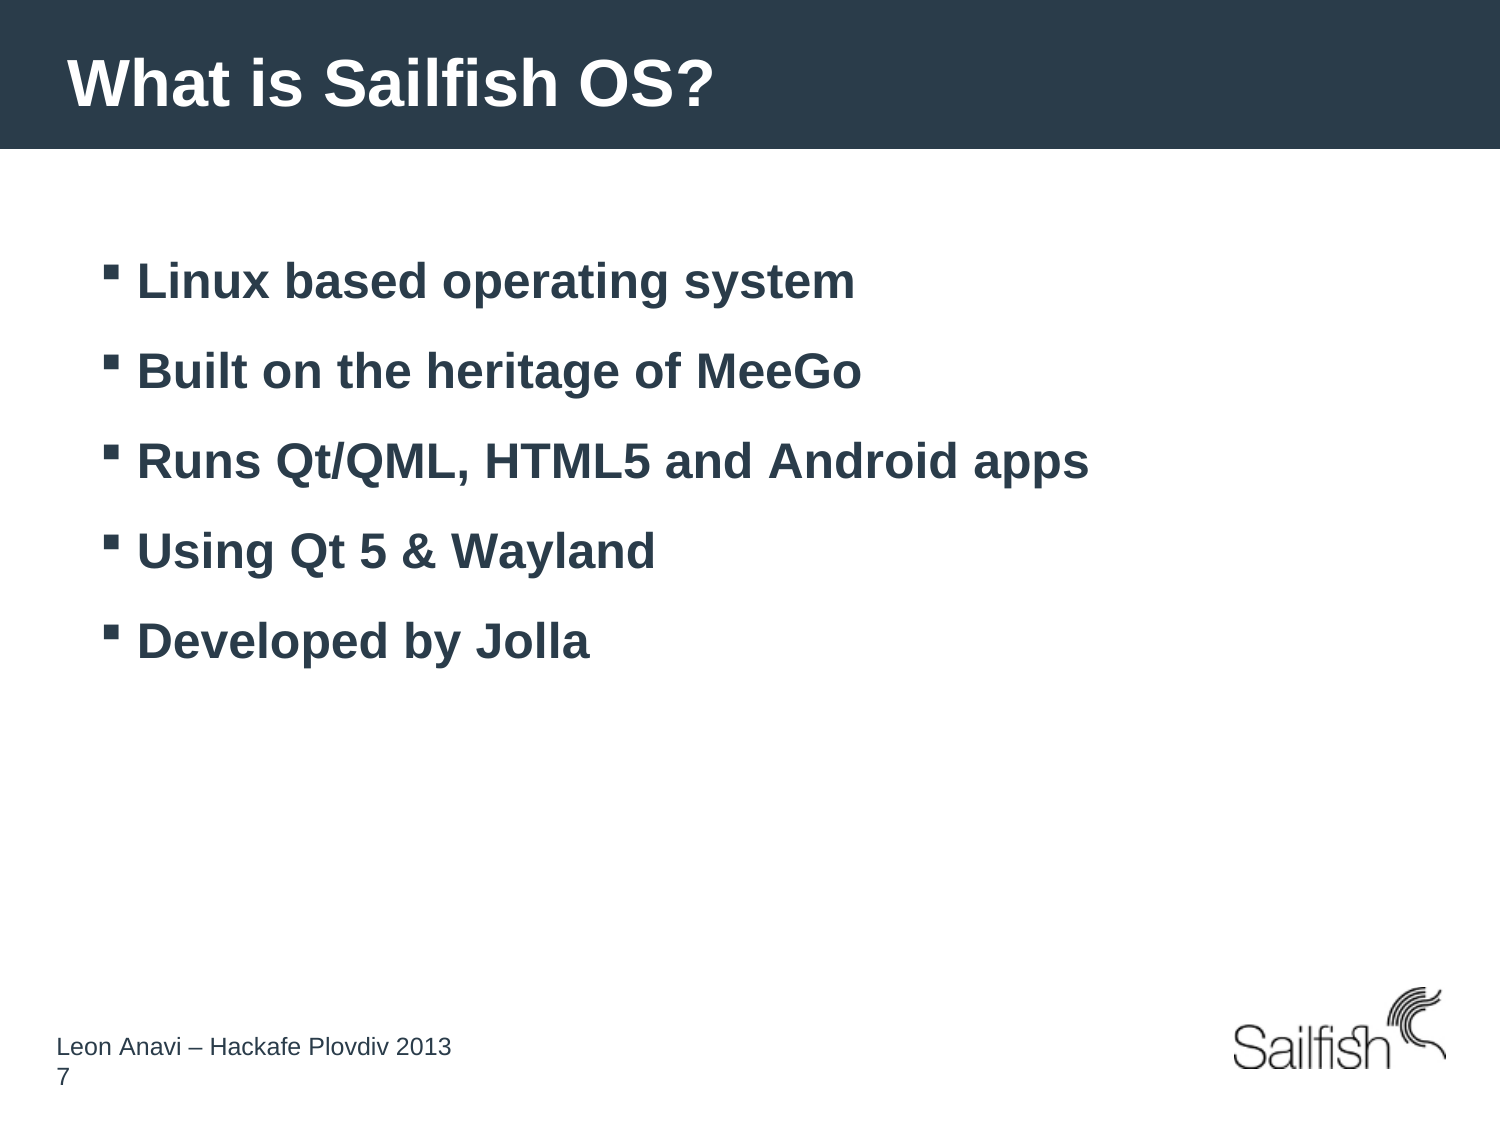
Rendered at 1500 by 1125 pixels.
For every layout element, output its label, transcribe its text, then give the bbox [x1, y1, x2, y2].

text_box What is Sailfish OS? [53, 32, 1466, 173]
text_box Linux based operating system Built on the heritage of MeeGo Runs Qt/QML, HTML5 and Android apps Using Qt 5 & Wayland Developed by Jolla [85, 211, 1471, 737]
picture [1234, 987, 1446, 1069]
